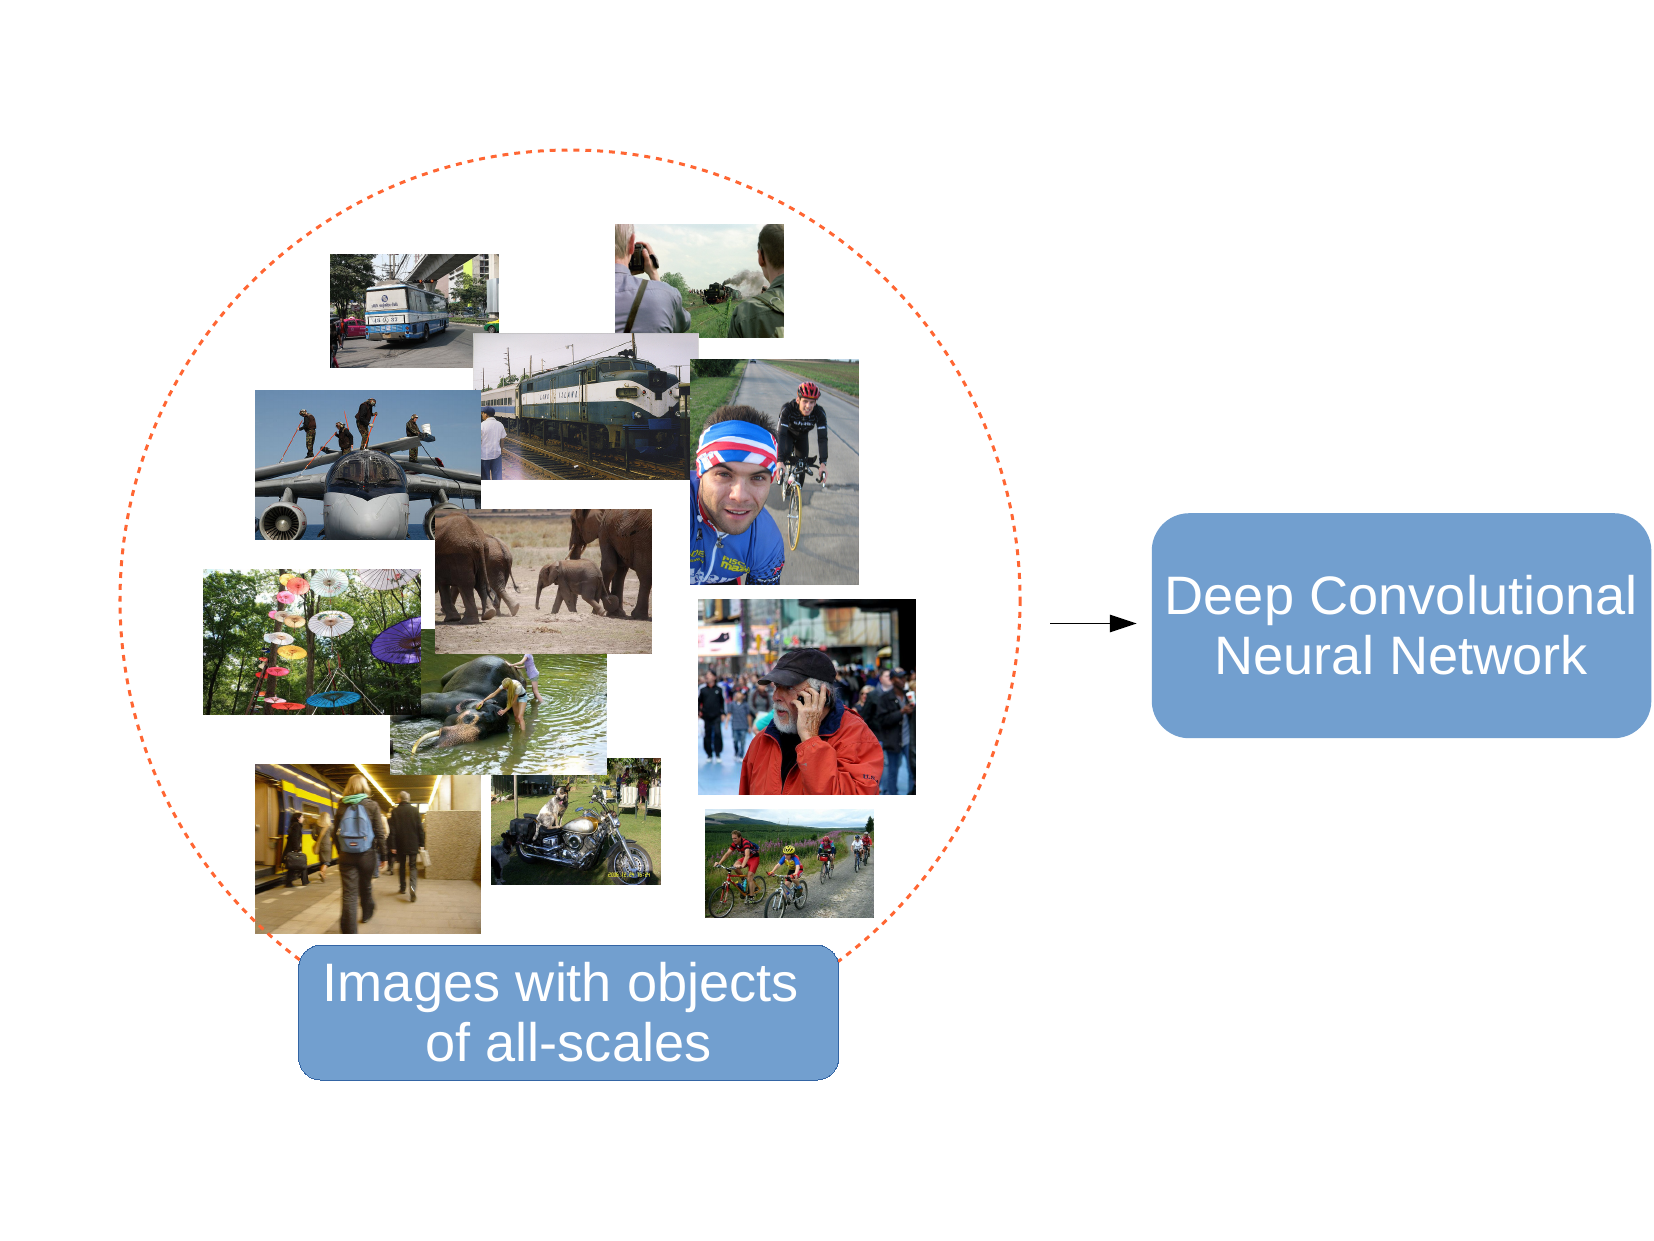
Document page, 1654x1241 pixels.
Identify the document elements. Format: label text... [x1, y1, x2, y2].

text_box Images with objects of all-scales [298, 945, 839, 1081]
picture [698, 599, 916, 796]
picture [705, 809, 874, 918]
text_box Deep Convolutional Neural Network [1151, 513, 1652, 739]
picture [203, 224, 859, 934]
